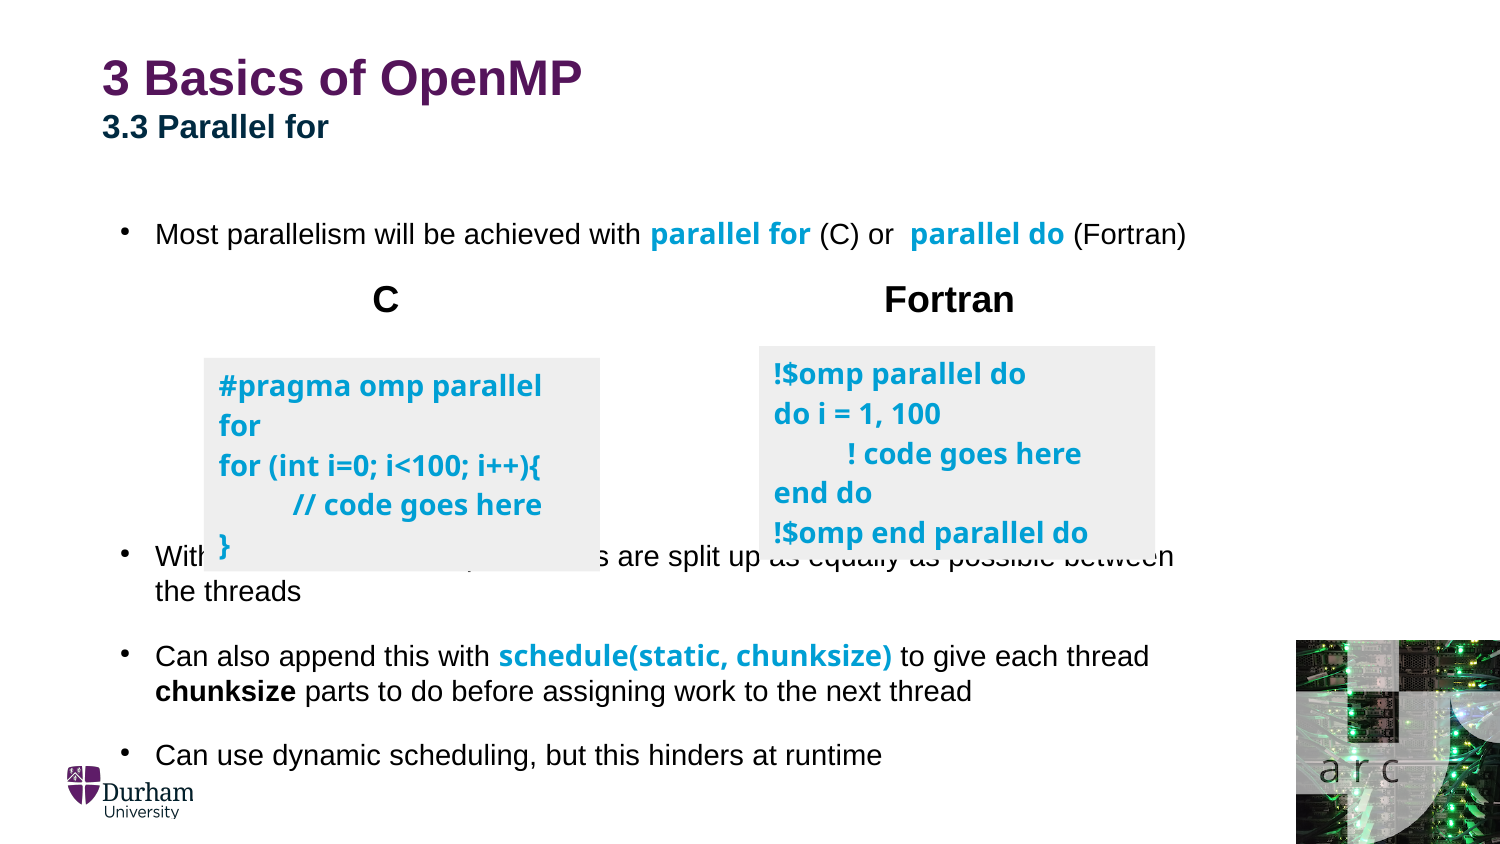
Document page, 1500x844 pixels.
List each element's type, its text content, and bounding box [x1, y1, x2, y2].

text_box #pragma omp parallel for for (int i=0; i<100; i++){ // code goes here } [203, 357, 600, 504]
title 3 Basics of OpenMP 3.3 Parallel for [101, 45, 1399, 187]
list Most parallelism will be achieved with parallel for (C) or parallel do (Fortran) With no clauses, the loop iterations are split up as equally as possible between the threads Can also append this with schedule(static, chunksize) to give each thread chunksize parts to do before assigning work to the next thread Can use dynamic scheduling, but this hinders at runtime [101, 214, 1214, 349]
picture [1296, 640, 1500, 844]
text_box !$omp parallel do do i = 1, 100 ! code goes here end do !$omp end parallel do [759, 346, 1156, 525]
text_box Fortran [868, 270, 1031, 370]
picture [67, 766, 193, 819]
text_box C [331, 270, 441, 340]
